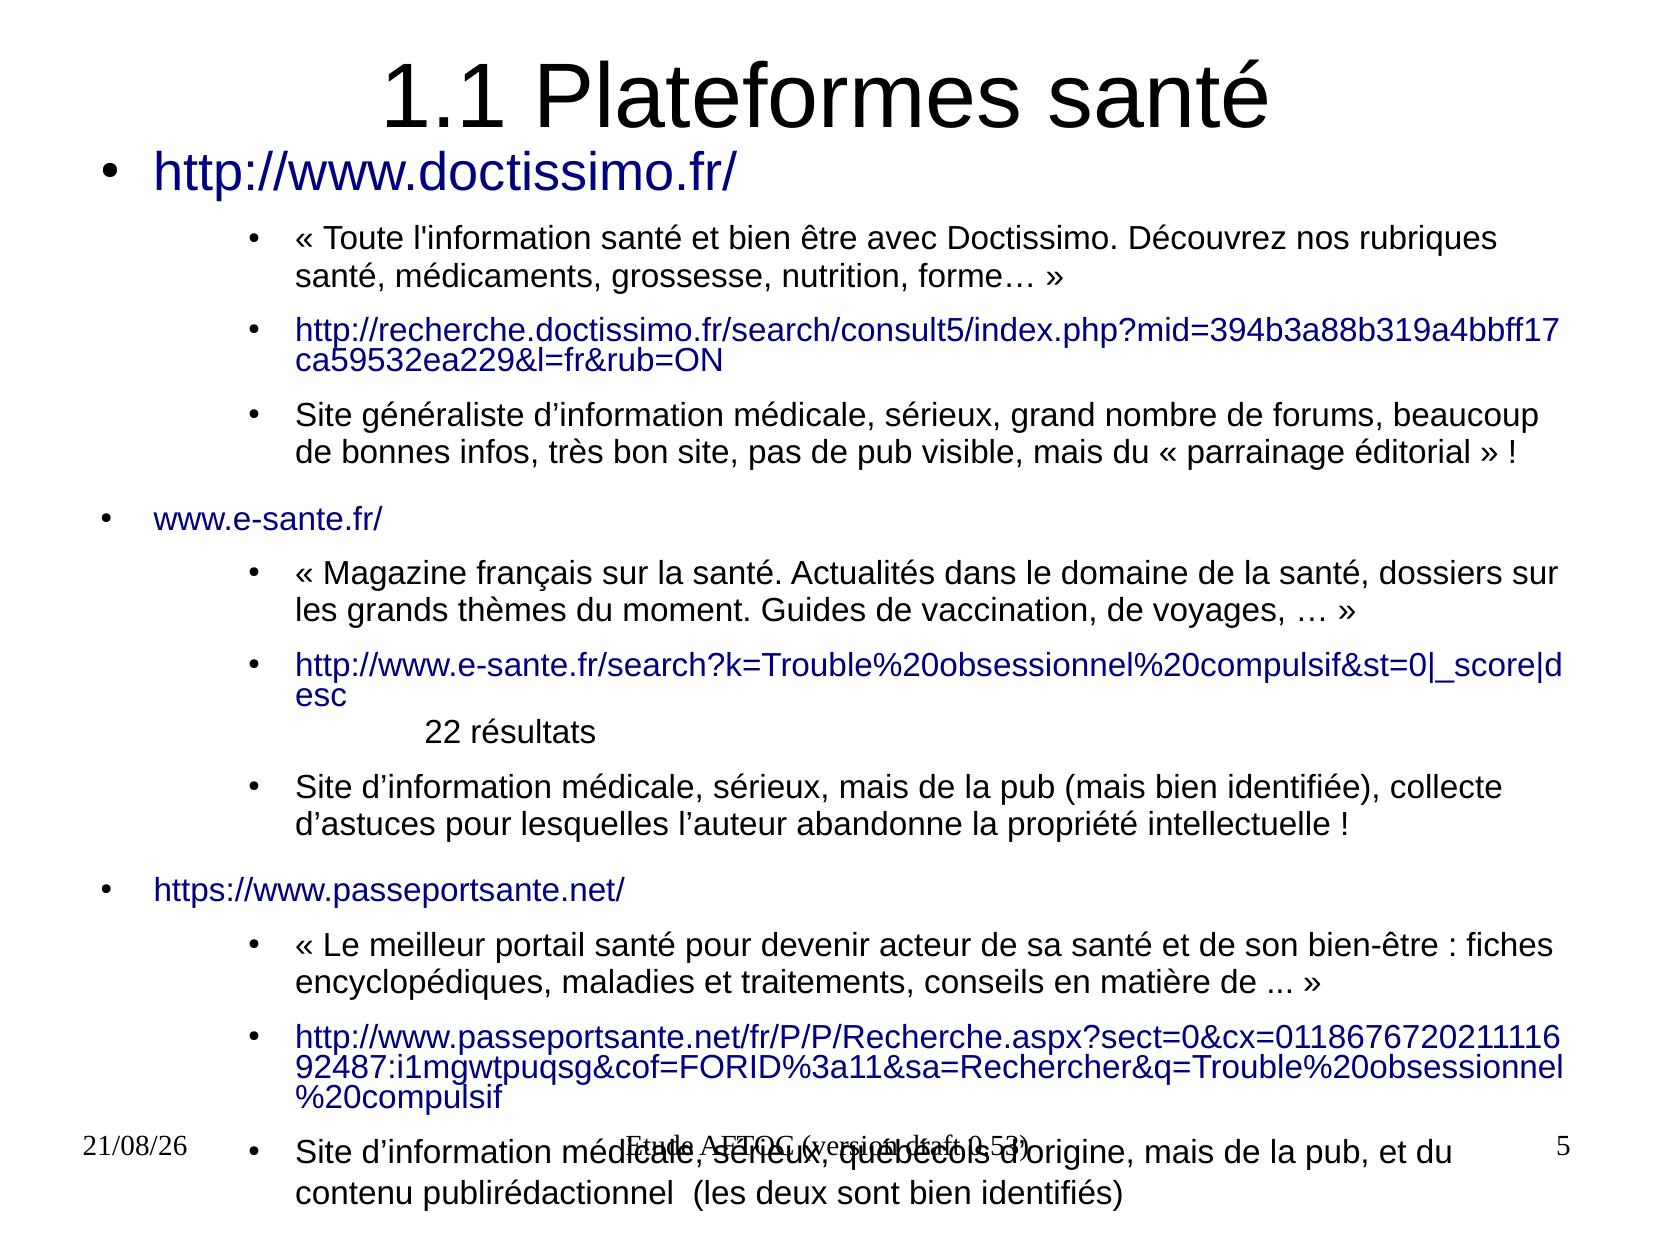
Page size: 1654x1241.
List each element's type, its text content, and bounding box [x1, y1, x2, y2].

title 1.1 Plateformes santé [82, 44, 1571, 141]
list http://www.doctissimo.fr/ « Toute l'information santé et bien être avec Doctissimo. Découvrez nos rubriques santé, médicaments, grossesse, nutrition, forme… » http://recherche.doctissimo.fr/search/consult5/index.php?mid=394b3a88b319a4bbff17ca59532ea229&l=fr&rub=ON Site généraliste d’information médicale, sérieux, grand nombre de forums, beaucoup de bonnes infos, très bon site, pas de pub visible, mais du « parrainage éditorial » ! www.e-sante.fr/ « Magazine français sur la santé. Actualités dans le domaine de la santé, dossiers sur les grands thèmes du moment. Guides de vaccination, de voyages, … » http://www.e-sante.fr/search?k=Trouble%20obsessionnel%20compulsif&st=0|_score|desc 22 résultats Site d’information médicale, sérieux, mais de la pub (mais bien identifiée), collecte d’astuces pour lesquelles l’auteur abandonne la propriété intellectuelle ! https://www.passeportsante.net/ « Le meilleur portail santé pour devenir acteur de sa santé et de son bien-être : fiches encyclopédiques, maladies et traitements, conseils en matière de ... » http://www.passeportsante.net/fr/P/P/Recherche.aspx?sect=0&cx=011867672021111692487:i1mgwtpuqsg&cof=FORID%3a11&sa=Rechercher&q=Trouble%20obsessionnel%20compulsif Site d’information médicale, sérieux, québécois d’origine, mais de la pub, et du contenu publirédactionnel (les deux sont bien identifiés) [82, 141, 1571, 969]
